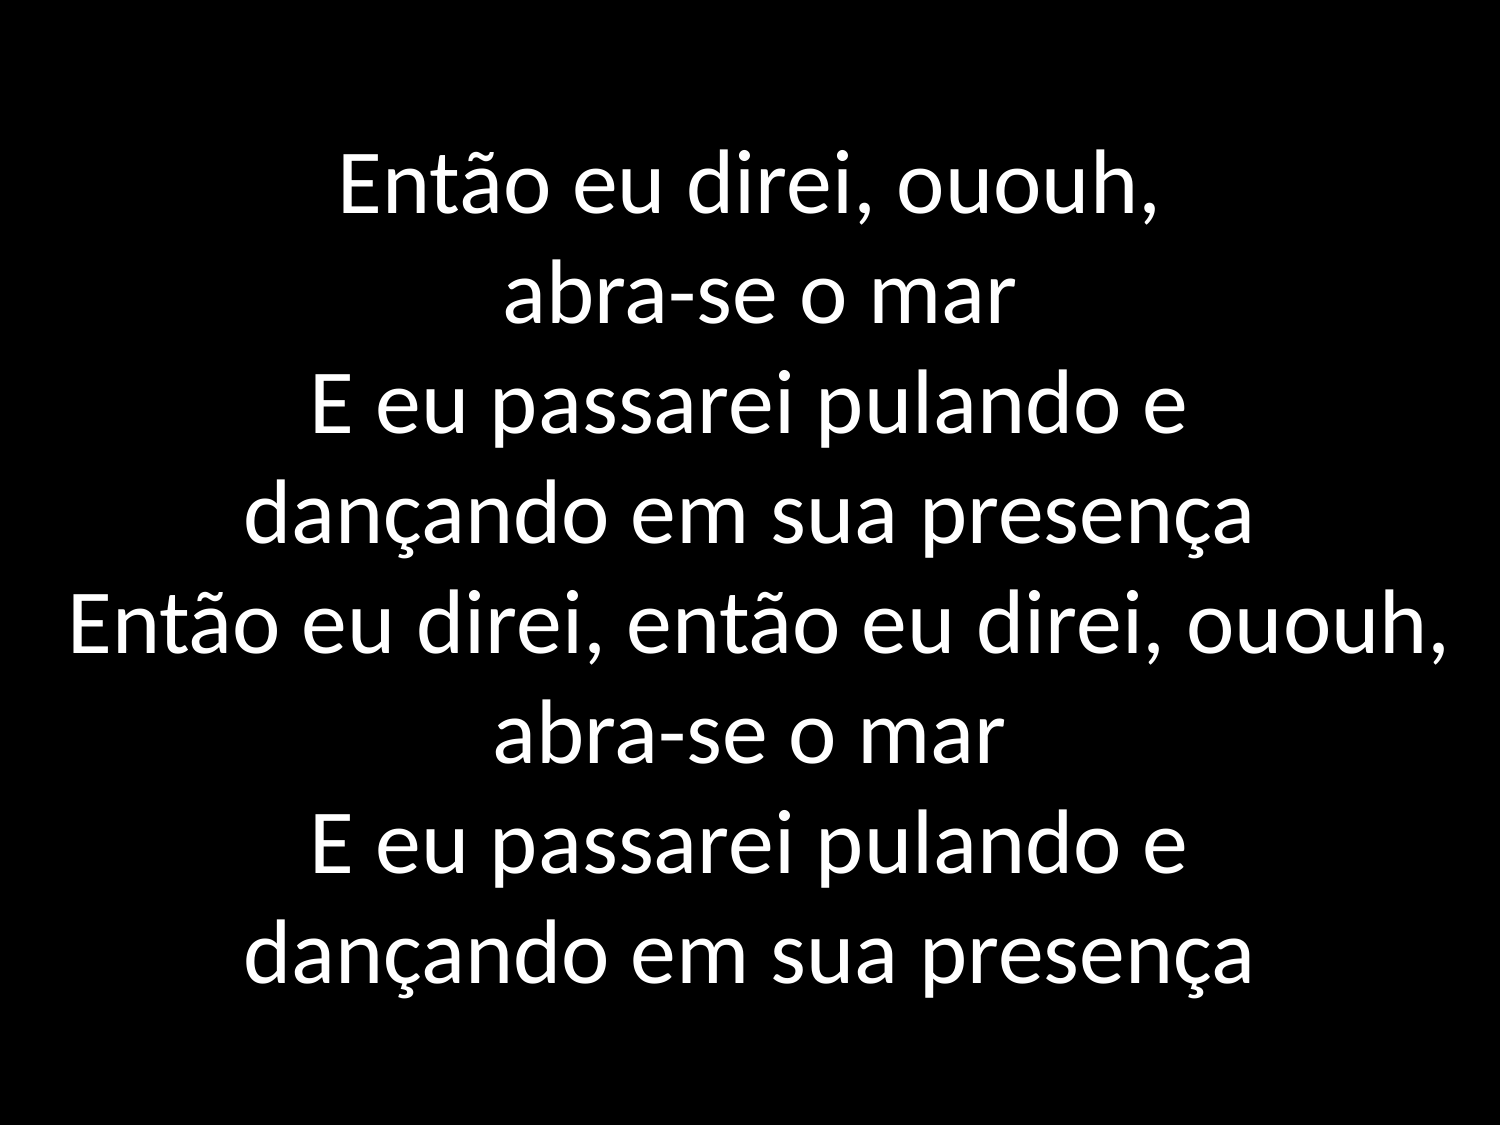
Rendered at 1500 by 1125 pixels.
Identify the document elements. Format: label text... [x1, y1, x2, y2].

title Então eu direi, ououh, abra-se o mar E eu passarei pulando e dançando em sua presença Então eu direi, então eu direi, ououh, abra-se o mar E eu passarei pulando e dançando em sua presença [0, 45, 1500, 1079]
